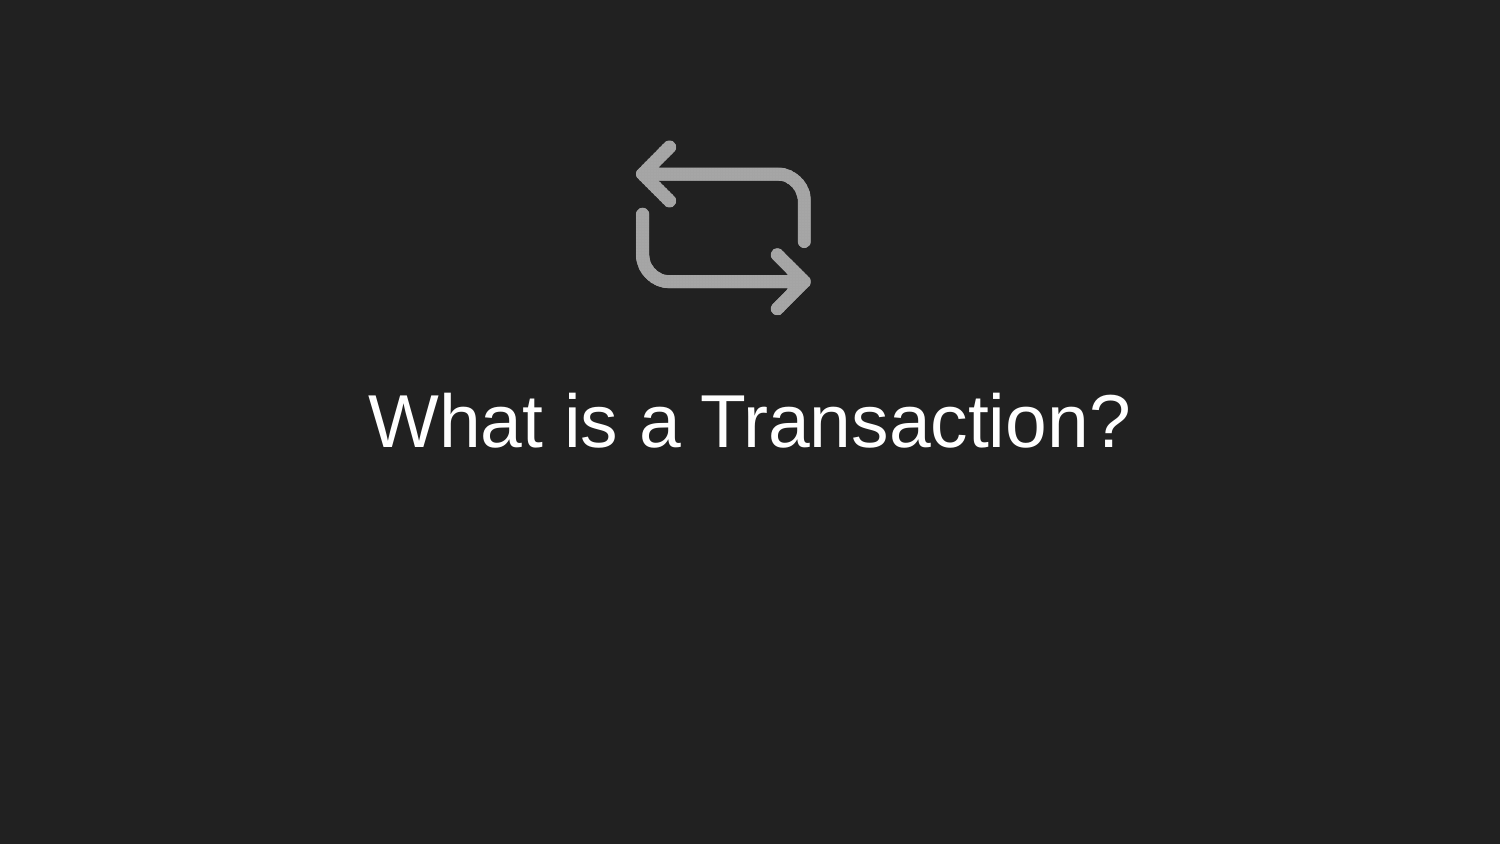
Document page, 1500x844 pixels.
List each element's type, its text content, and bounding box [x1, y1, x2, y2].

title What is a Transaction? [51, 352, 1449, 491]
picture [563, 138, 883, 318]
